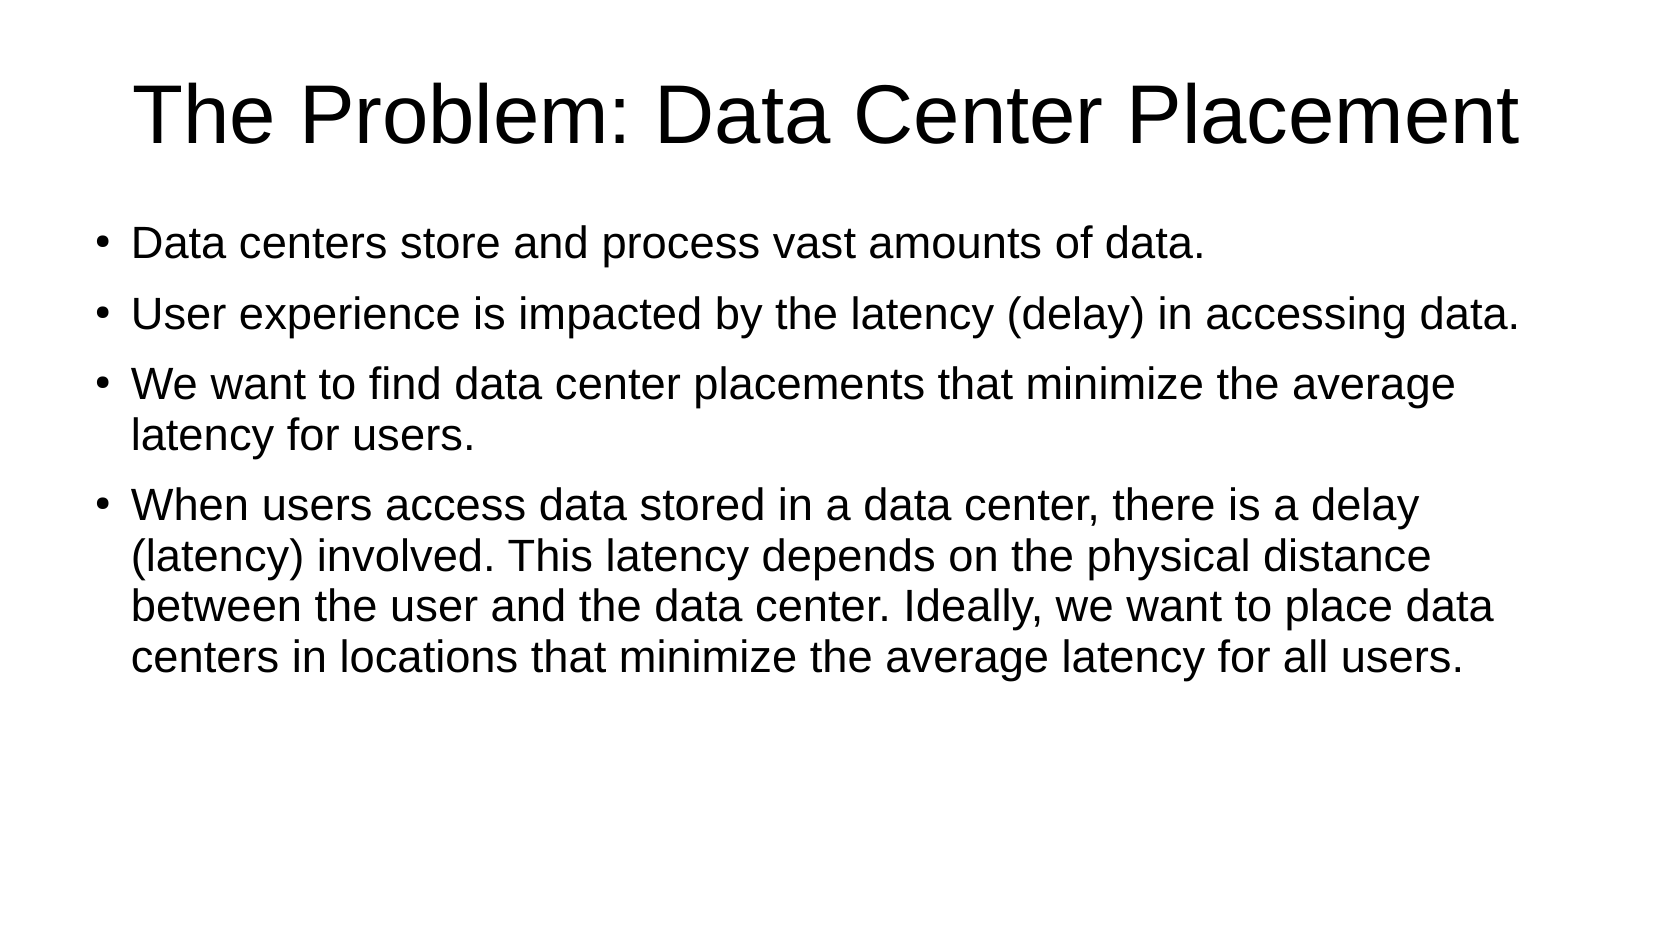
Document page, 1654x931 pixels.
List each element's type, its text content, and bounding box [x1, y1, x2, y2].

list Data centers store and process vast amounts of data. User experience is impacted by the latency (delay) in accessing data. We want to find data center placements that minimize the average latency for users. When users access data stored in a data center, there is a delay (latency) involved. This latency depends on the physical distance between the user and the data center. Ideally, we want to place data centers in locations that minimize the average latency for all users. [82, 217, 1571, 758]
title The Problem: Data Center Placement [82, 37, 1571, 193]
